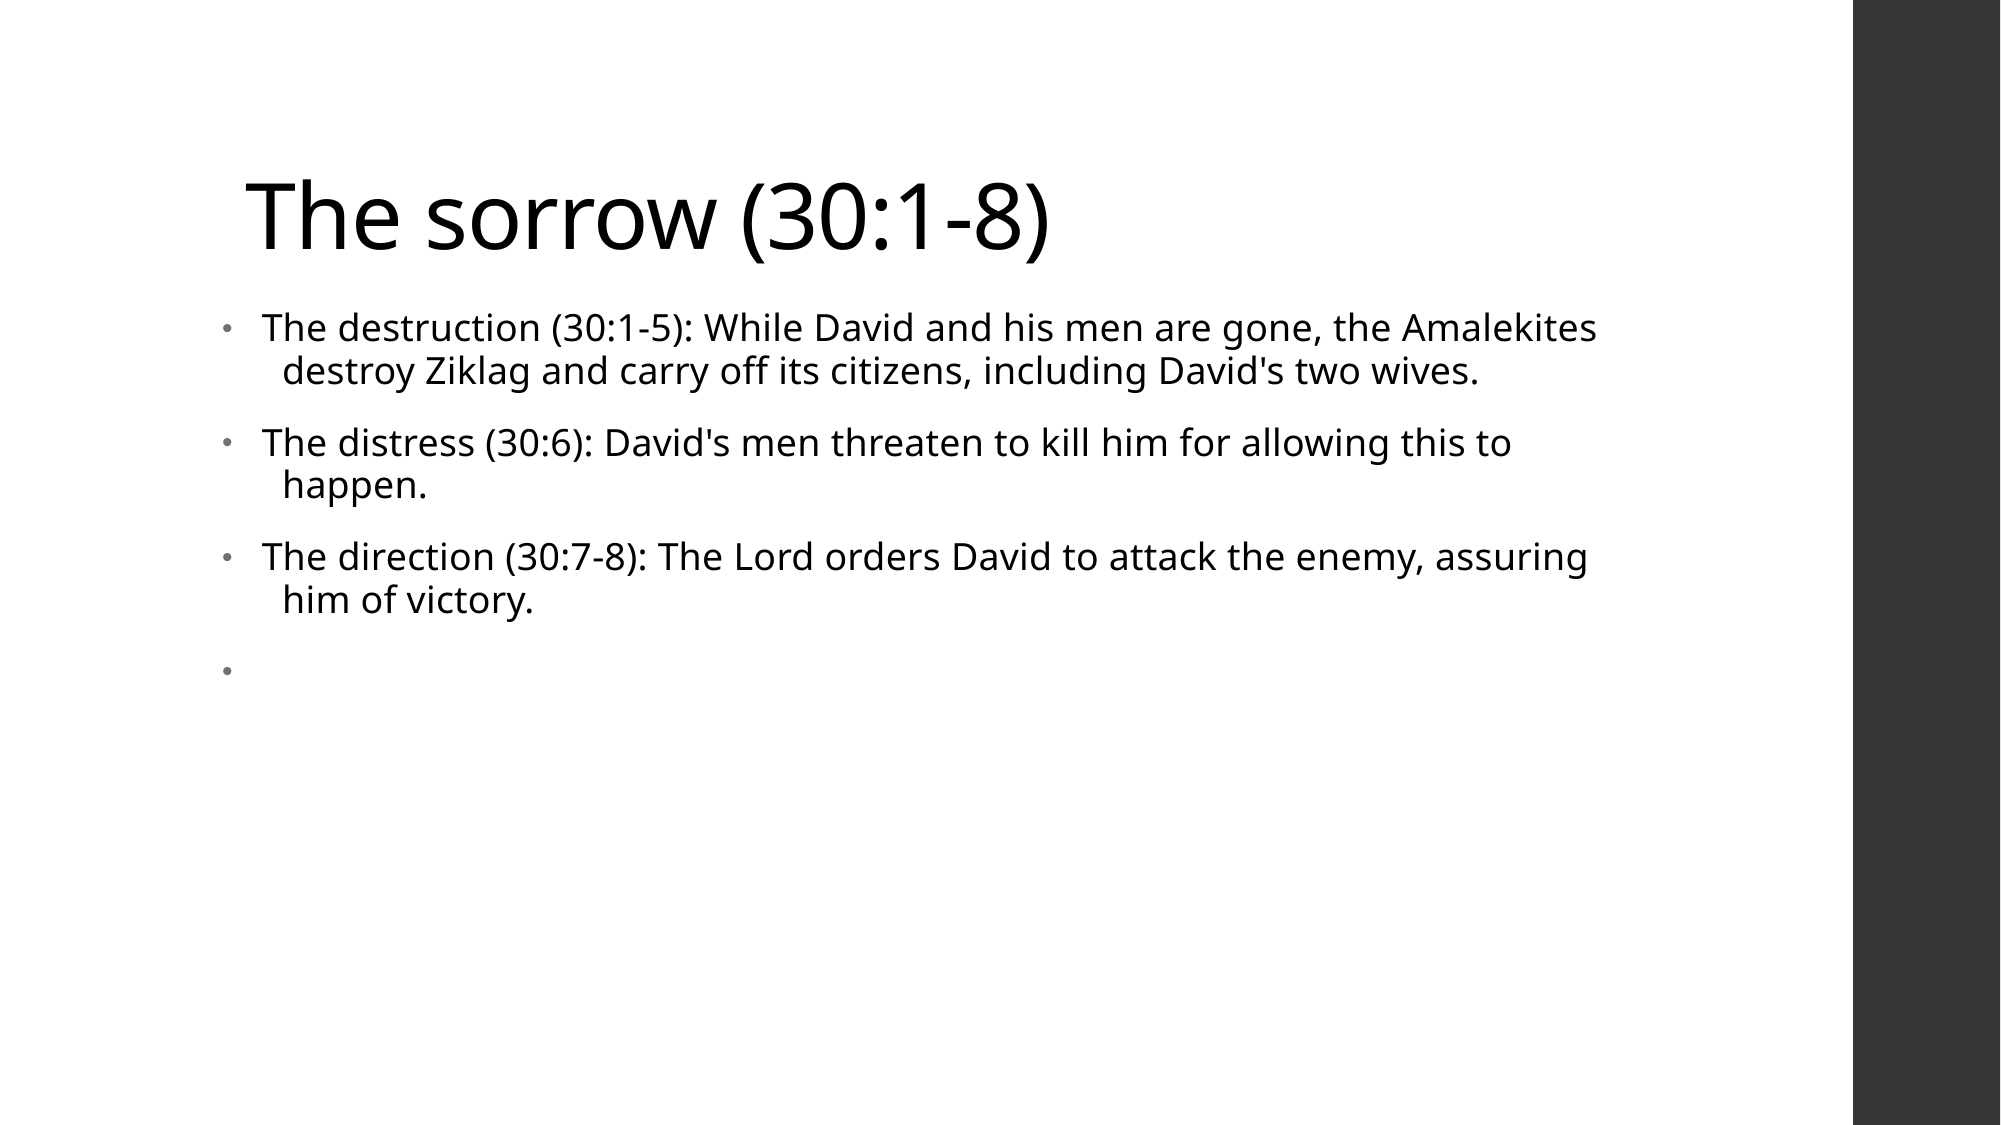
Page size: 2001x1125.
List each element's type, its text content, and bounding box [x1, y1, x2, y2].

title The sorrow (30:1-8) [206, 60, 1797, 278]
list The destruction (30:1-5): While David and his men are gone, the Amalekites destroy Ziklag and carry off its citizens, including David's two wives. The distress (30:6): David's men threaten to kill him for allowing this to happen. The direction (30:7-8): The Lord orders David to attack the enemy, assuring him of victory. [206, 299, 1617, 1014]
